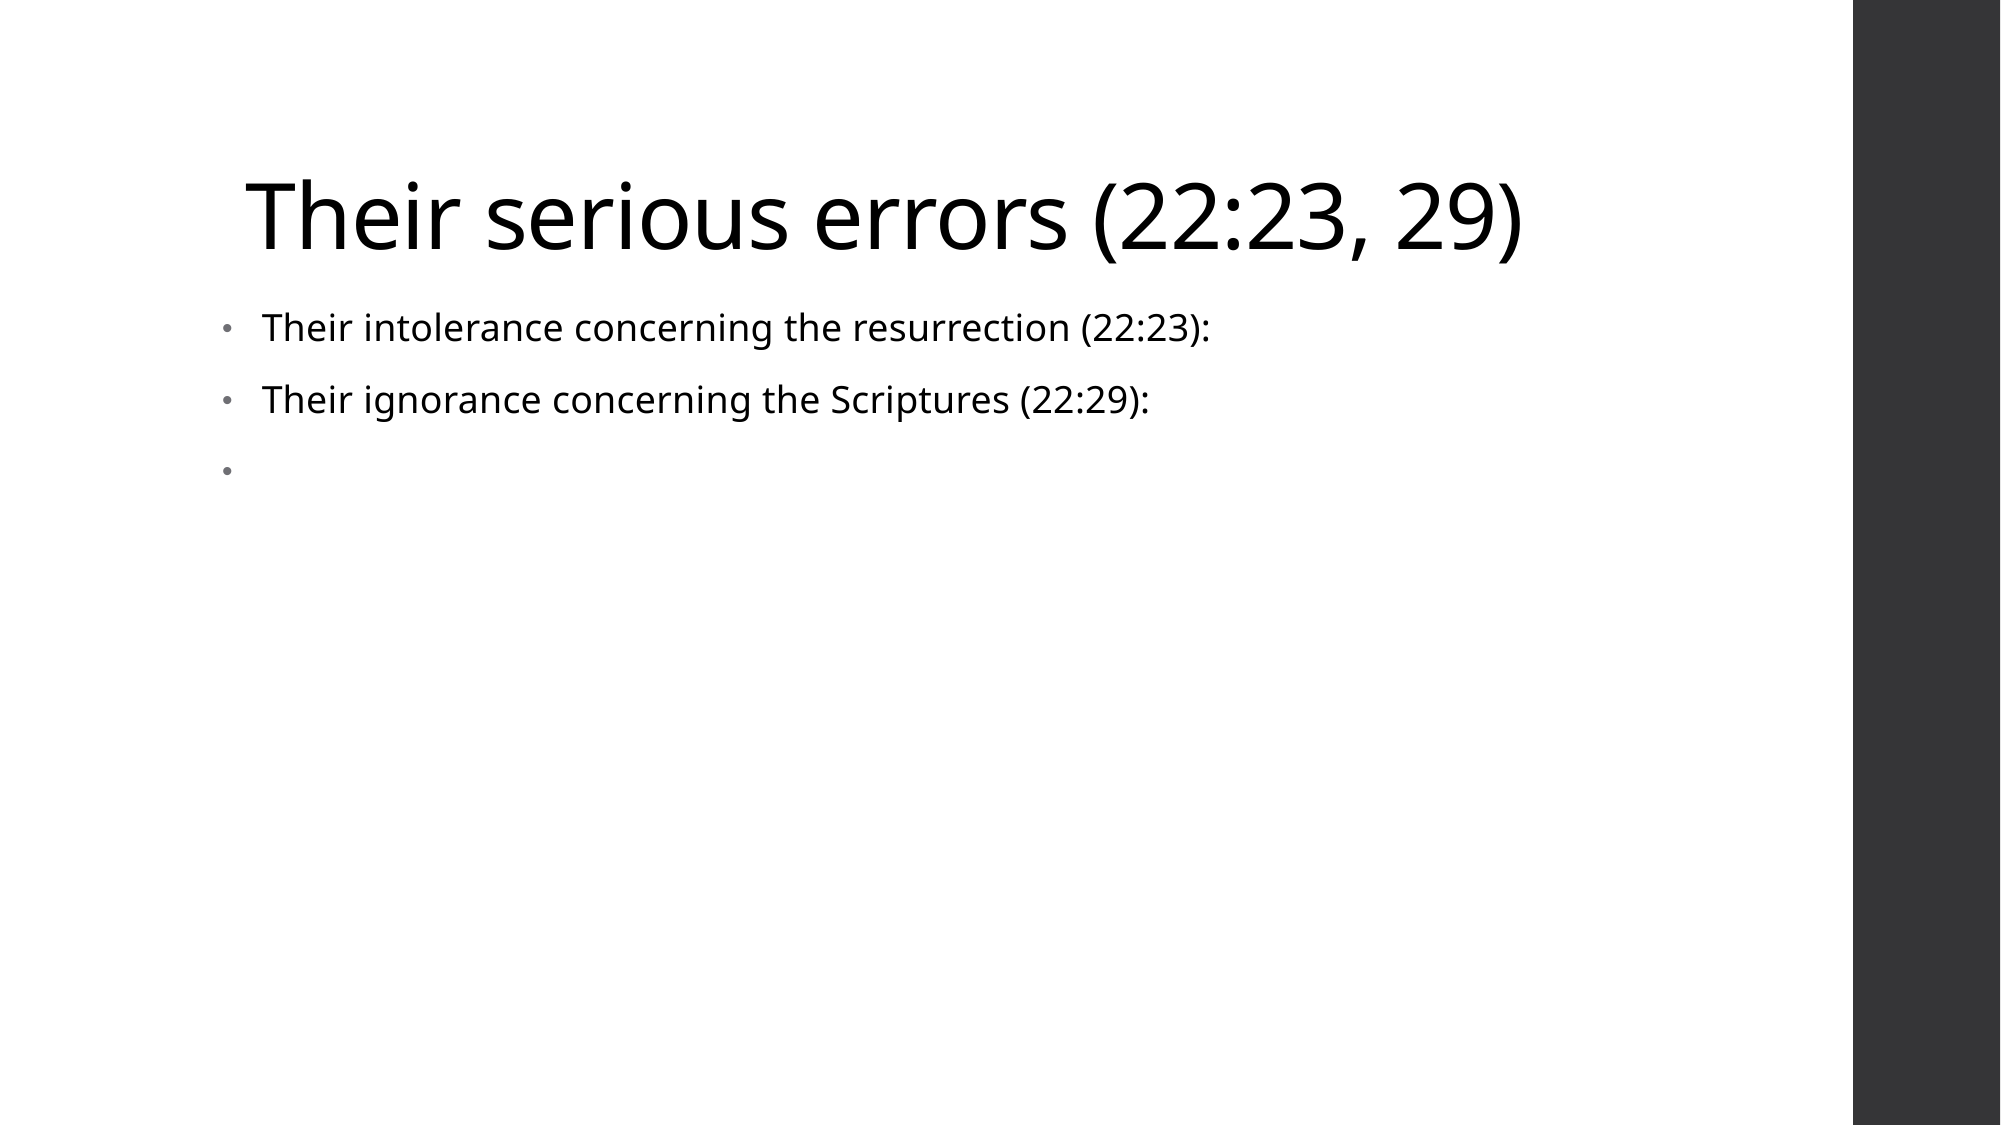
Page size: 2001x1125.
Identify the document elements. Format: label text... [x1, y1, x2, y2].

title Their serious errors (22:23, 29) [206, 60, 1797, 278]
list Their intolerance concerning the resurrection (22:23): Their ignorance concerning the Scriptures (22:29): [206, 299, 1617, 1014]
